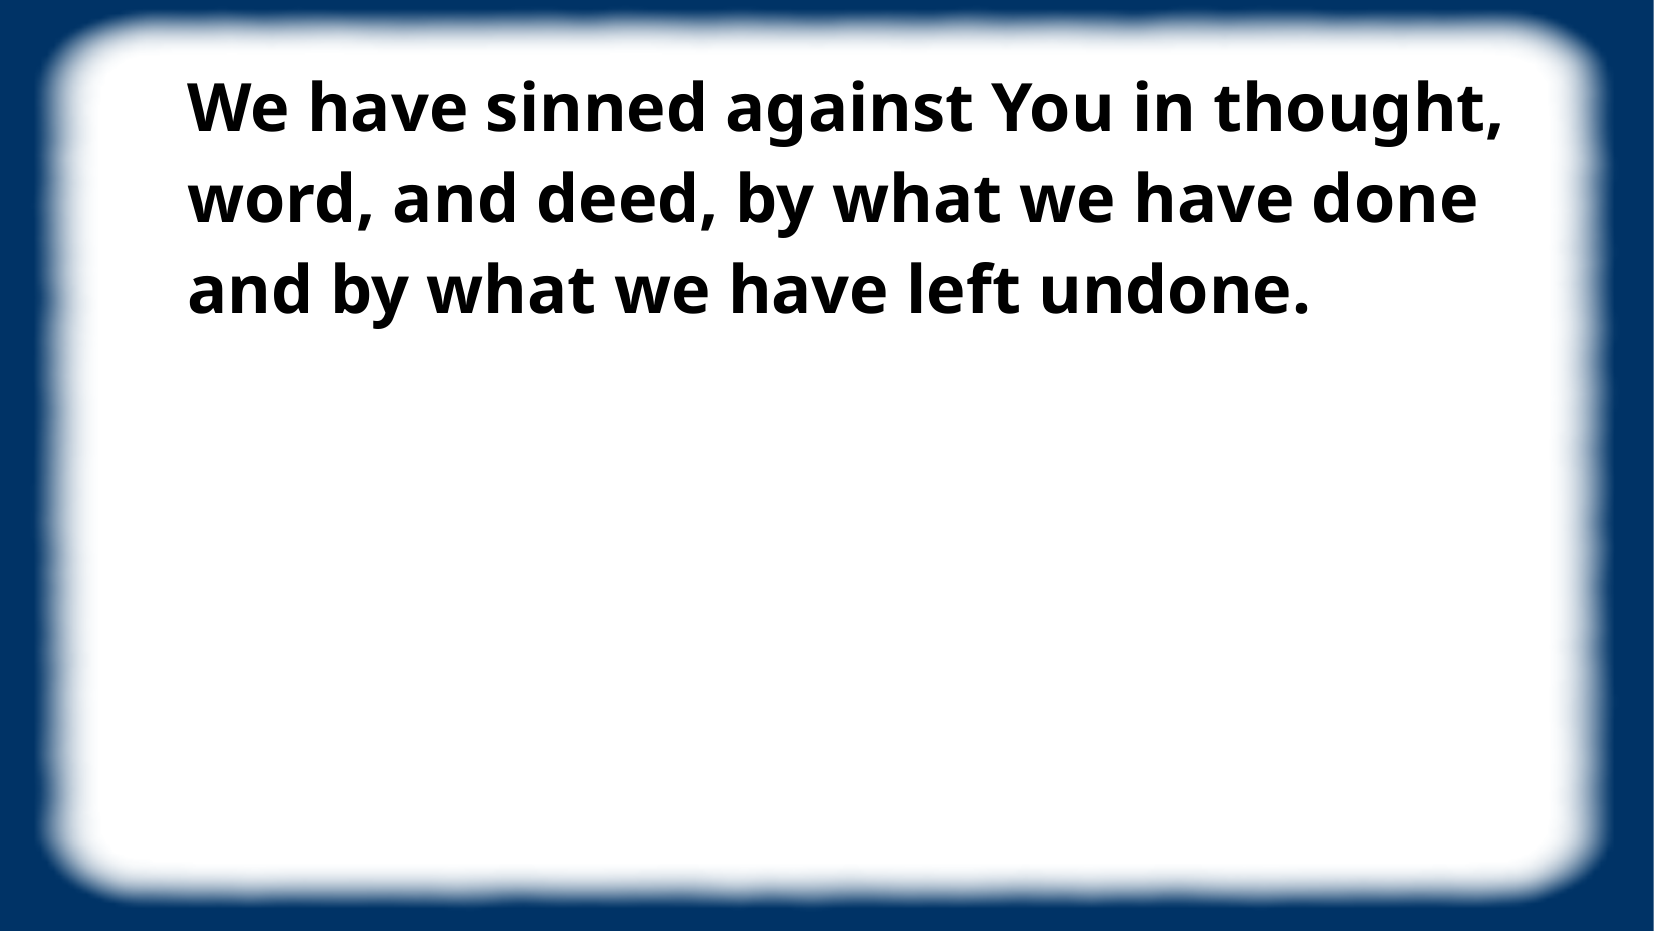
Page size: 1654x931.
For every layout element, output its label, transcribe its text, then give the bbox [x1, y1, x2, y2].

text_box We have sinned against You in thought, word, and deed, by what we have done and by what we have left undone. [103, 53, 1546, 361]
picture [0, 0, 1654, 931]
